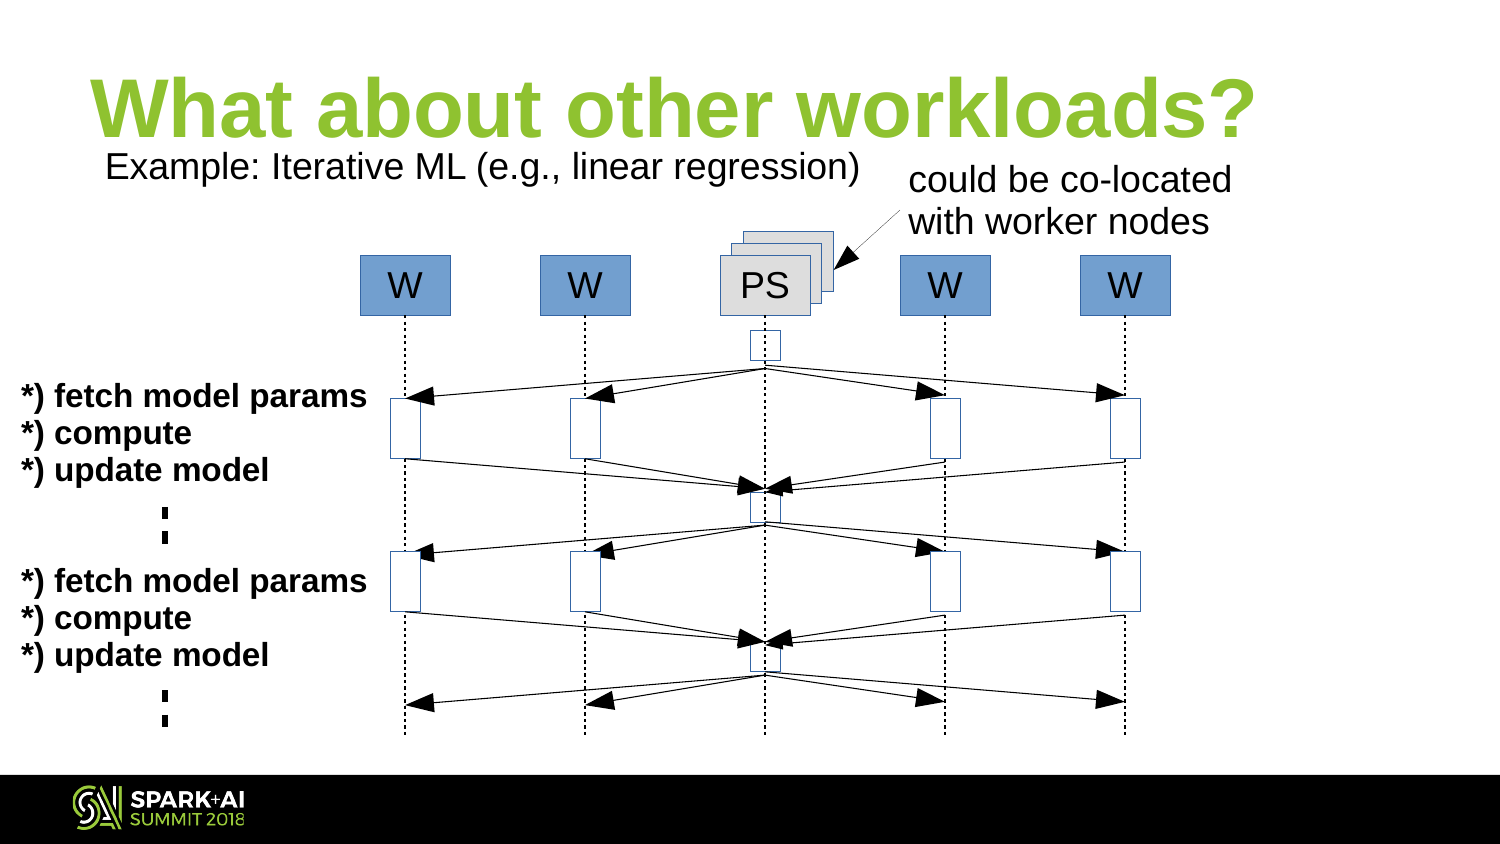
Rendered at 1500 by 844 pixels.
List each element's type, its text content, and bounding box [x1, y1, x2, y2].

text_box [731, 238, 834, 304]
text_box [750, 330, 781, 361]
text_box [391, 551, 421, 612]
text_box could be co-located with worker nodes [893, 150, 1258, 250]
text_box [750, 492, 781, 523]
text_box *) read training data *) fetch model params *) compute *) update model *) use cached data *) fetch model params *) compute *) update model [6, 333, 391, 793]
text_box [570, 398, 601, 459]
text_box Example: Iterative ML (e.g., linear regression) [90, 138, 886, 238]
title What about other workloads? [75, 33, 1426, 175]
text_box [1110, 551, 1141, 612]
text_box [930, 551, 961, 612]
text_box [570, 551, 601, 612]
text_box [750, 643, 781, 672]
text_box [391, 398, 421, 459]
text_box W [1080, 255, 1171, 316]
text_box W [540, 255, 631, 316]
text_box [930, 398, 961, 459]
text_box PS [720, 255, 811, 316]
text_box [1110, 398, 1141, 459]
text_box W [360, 255, 451, 316]
text_box W [900, 255, 991, 316]
